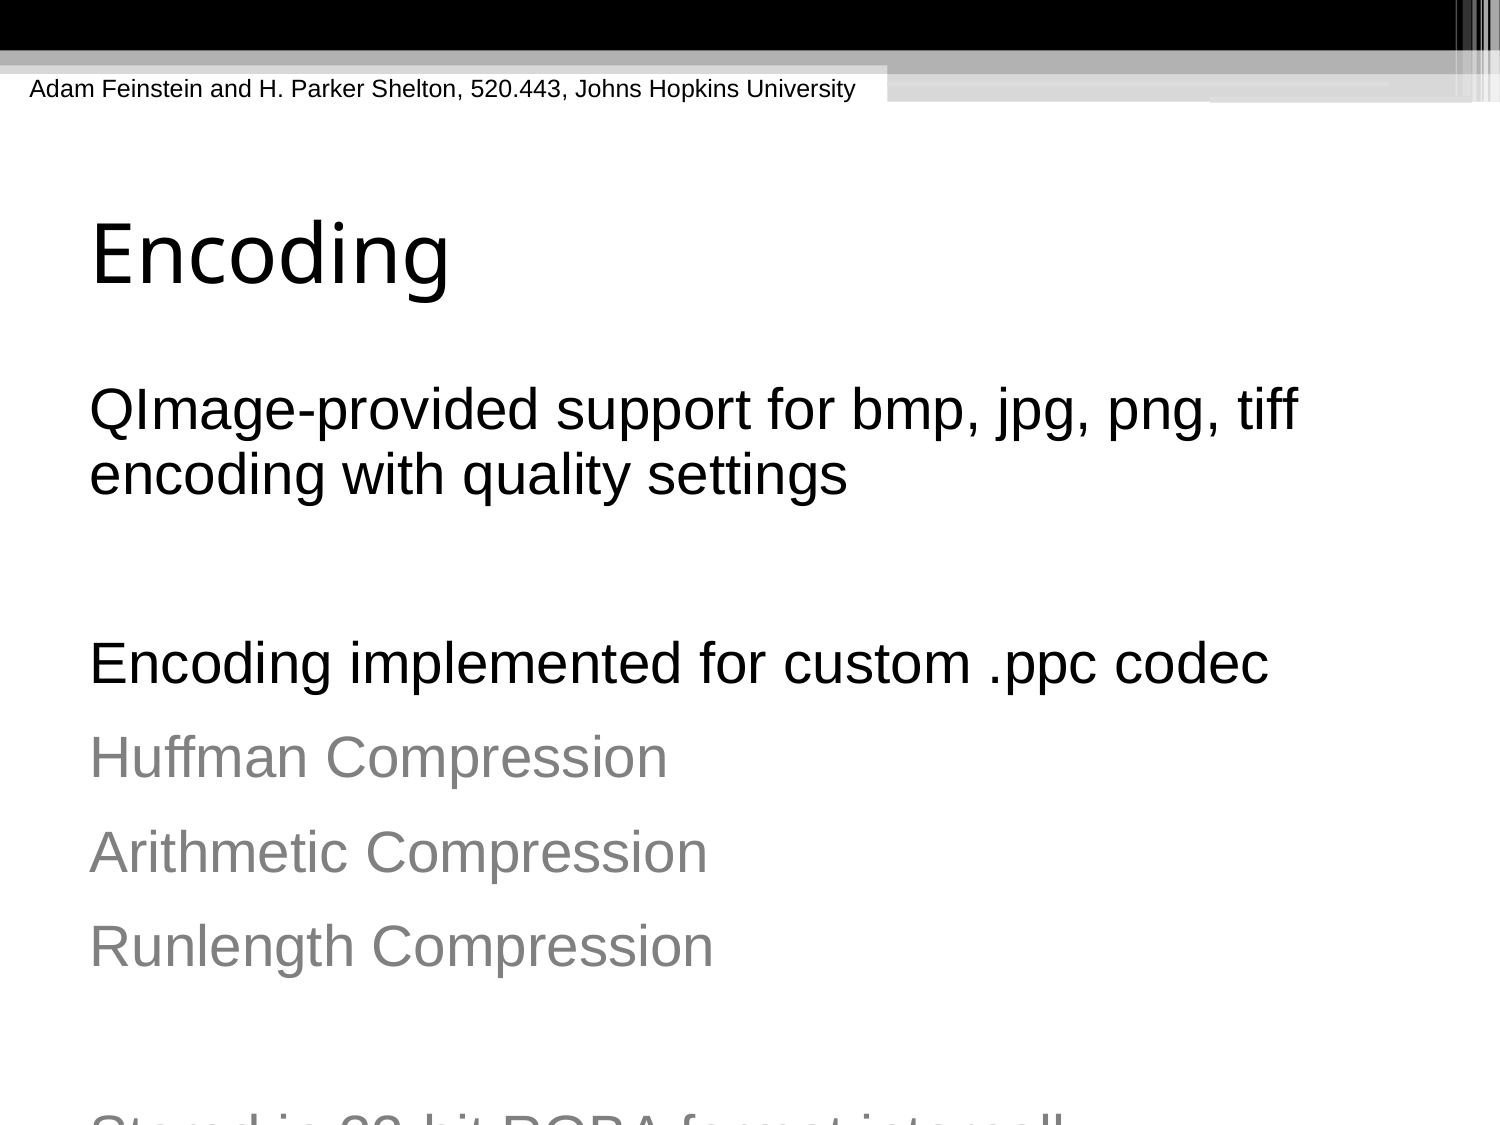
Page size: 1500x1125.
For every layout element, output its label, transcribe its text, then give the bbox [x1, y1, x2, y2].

text_box Adam Feinstein and H. Parker Shelton, 520.443, Johns Hopkins University [0, 67, 888, 110]
list QImage-provided support for bmp, jpg, png, tiff encoding with quality settings Encoding implemented for custom .ppc codec Huffman Compression Arithmetic Compression Runlength Compression Stored in 32-bit RGBA format internally [75, 368, 1425, 1125]
title Encoding [75, 187, 1425, 363]
